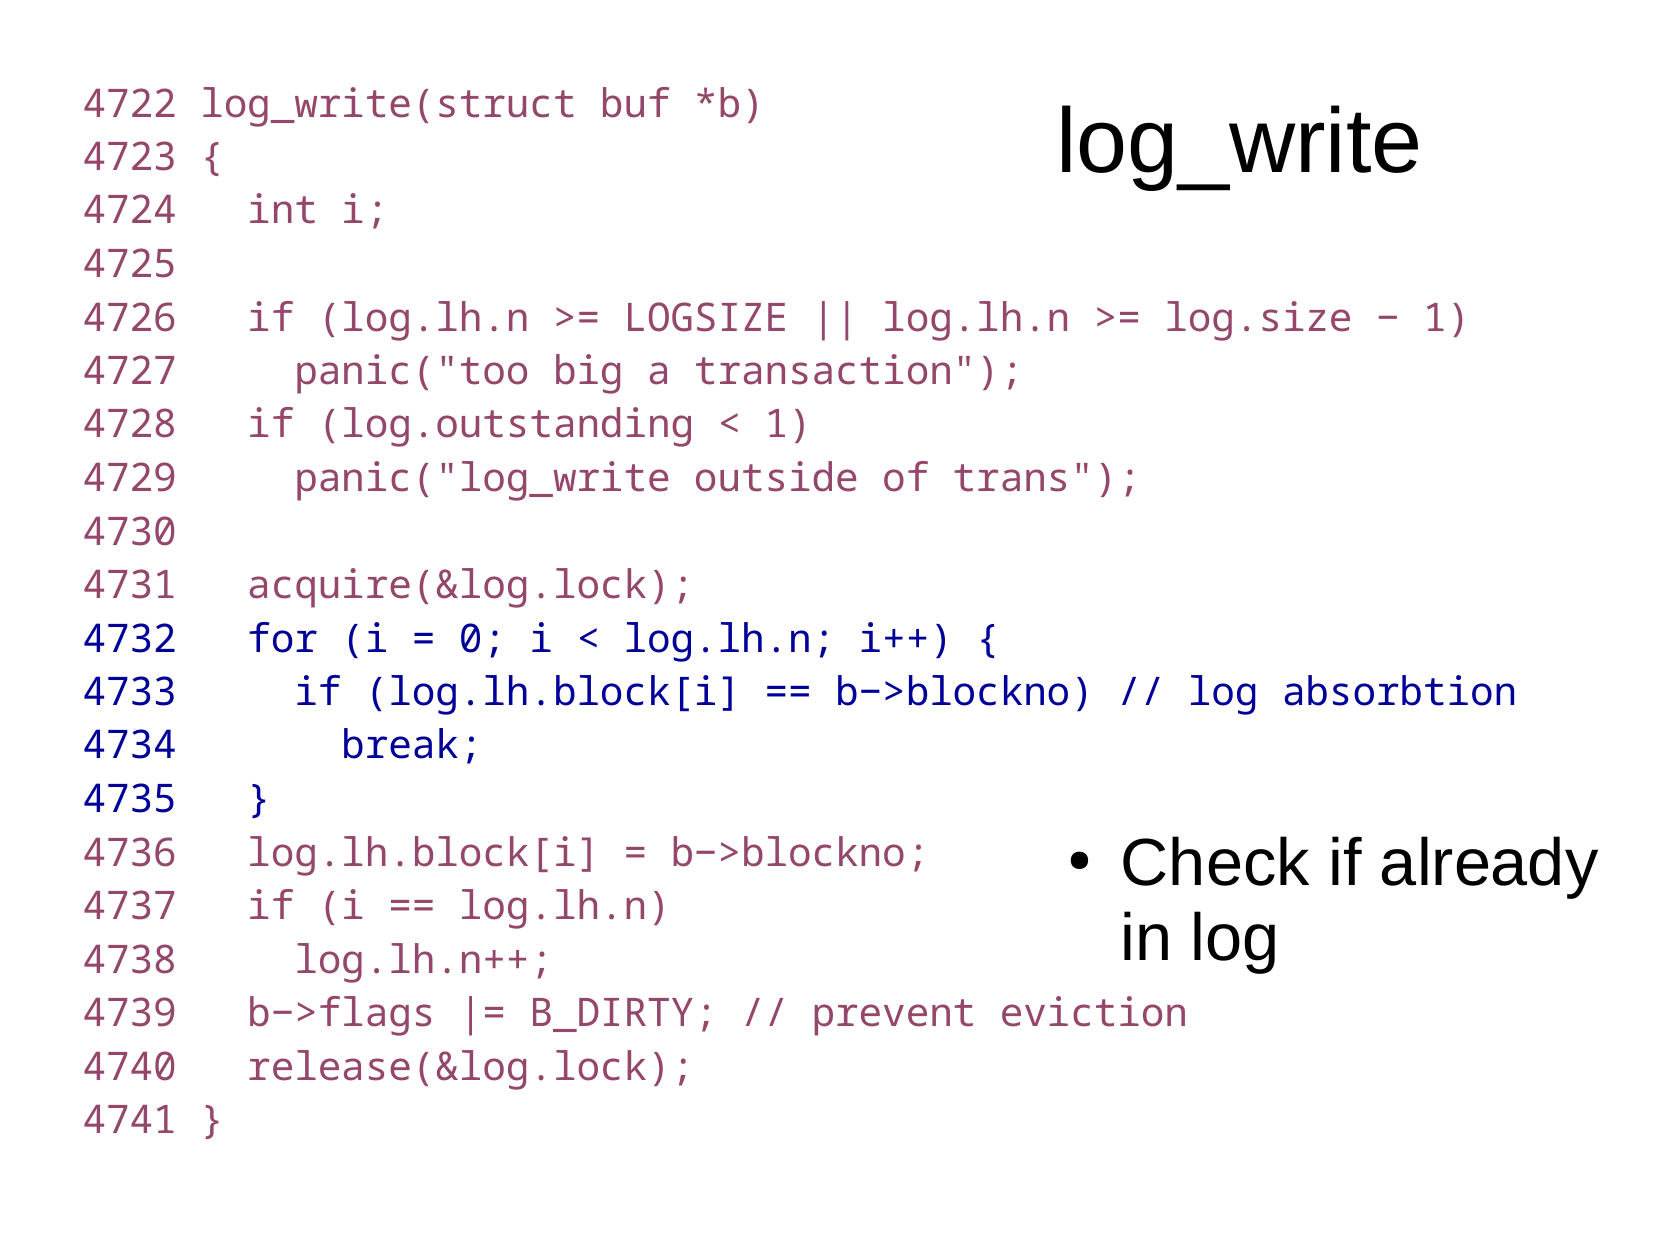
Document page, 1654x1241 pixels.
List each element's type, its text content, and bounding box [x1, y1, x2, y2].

list 4722 log_write(struct buf *b) 4723 { 4724 int i; 4725 4726 if (log.lh.n >= LOGSIZE || log.lh.n >= log.size − 1) 4727 panic("too big a transaction"); 4728 if (log.outstanding < 1) 4729 panic("log_write outside of trans"); 4730 4731 acquire(&log.lock); 4732 for (i = 0; i < log.lh.n; i++) { 4733 if (log.lh.block[i] == b−>blockno) // log absorbtion 4734 break; 4735 } 4736 log.lh.block[i] = b−>blockno; 4737 if (i == log.lh.n) 4738 log.lh.n++; 4739 b−>flags |= B_DIRTY; // prevent eviction 4740 release(&log.lock); 4741 } [82, 75, 1571, 1163]
list Check if already in log [1050, 825, 1613, 1051]
title log_write [904, 37, 1576, 245]
